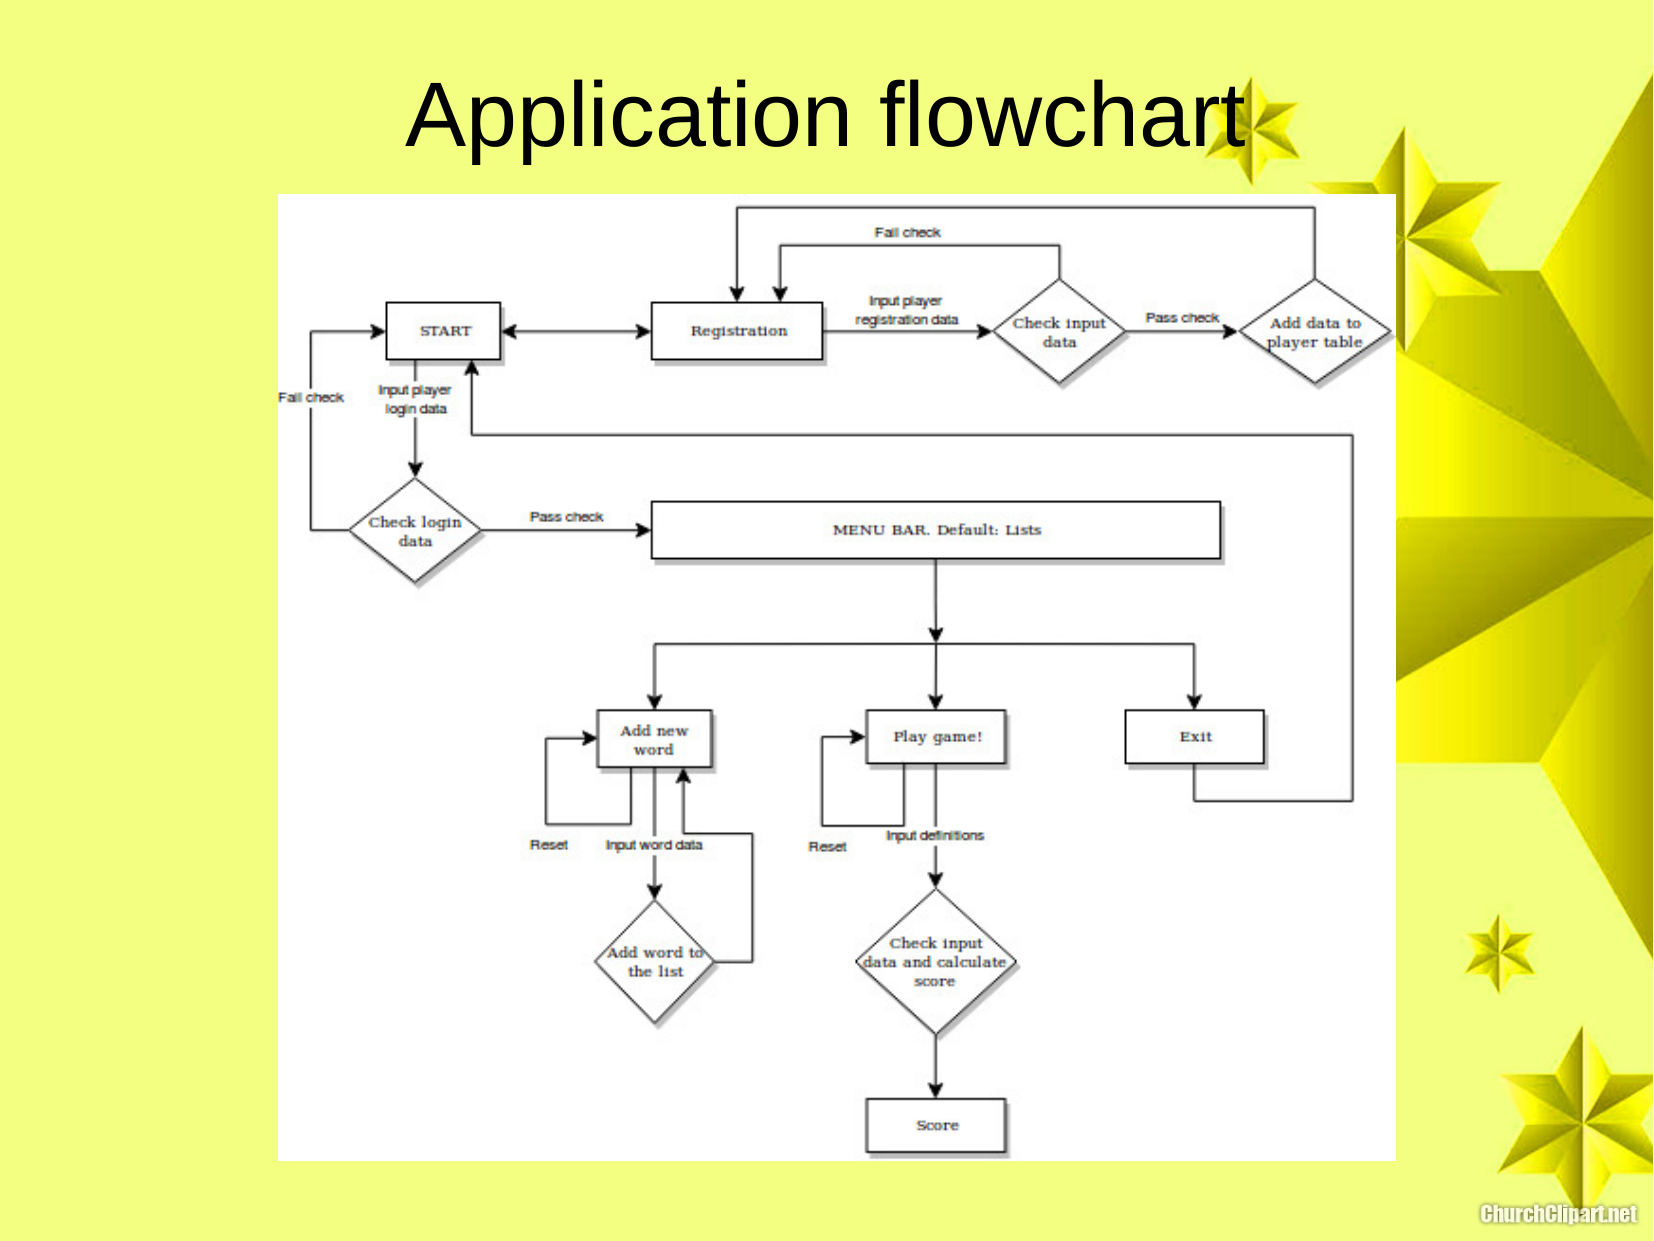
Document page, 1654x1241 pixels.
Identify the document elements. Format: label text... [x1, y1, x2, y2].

picture [0, 0, 1654, 1241]
title Application flowchart [82, 49, 1571, 181]
